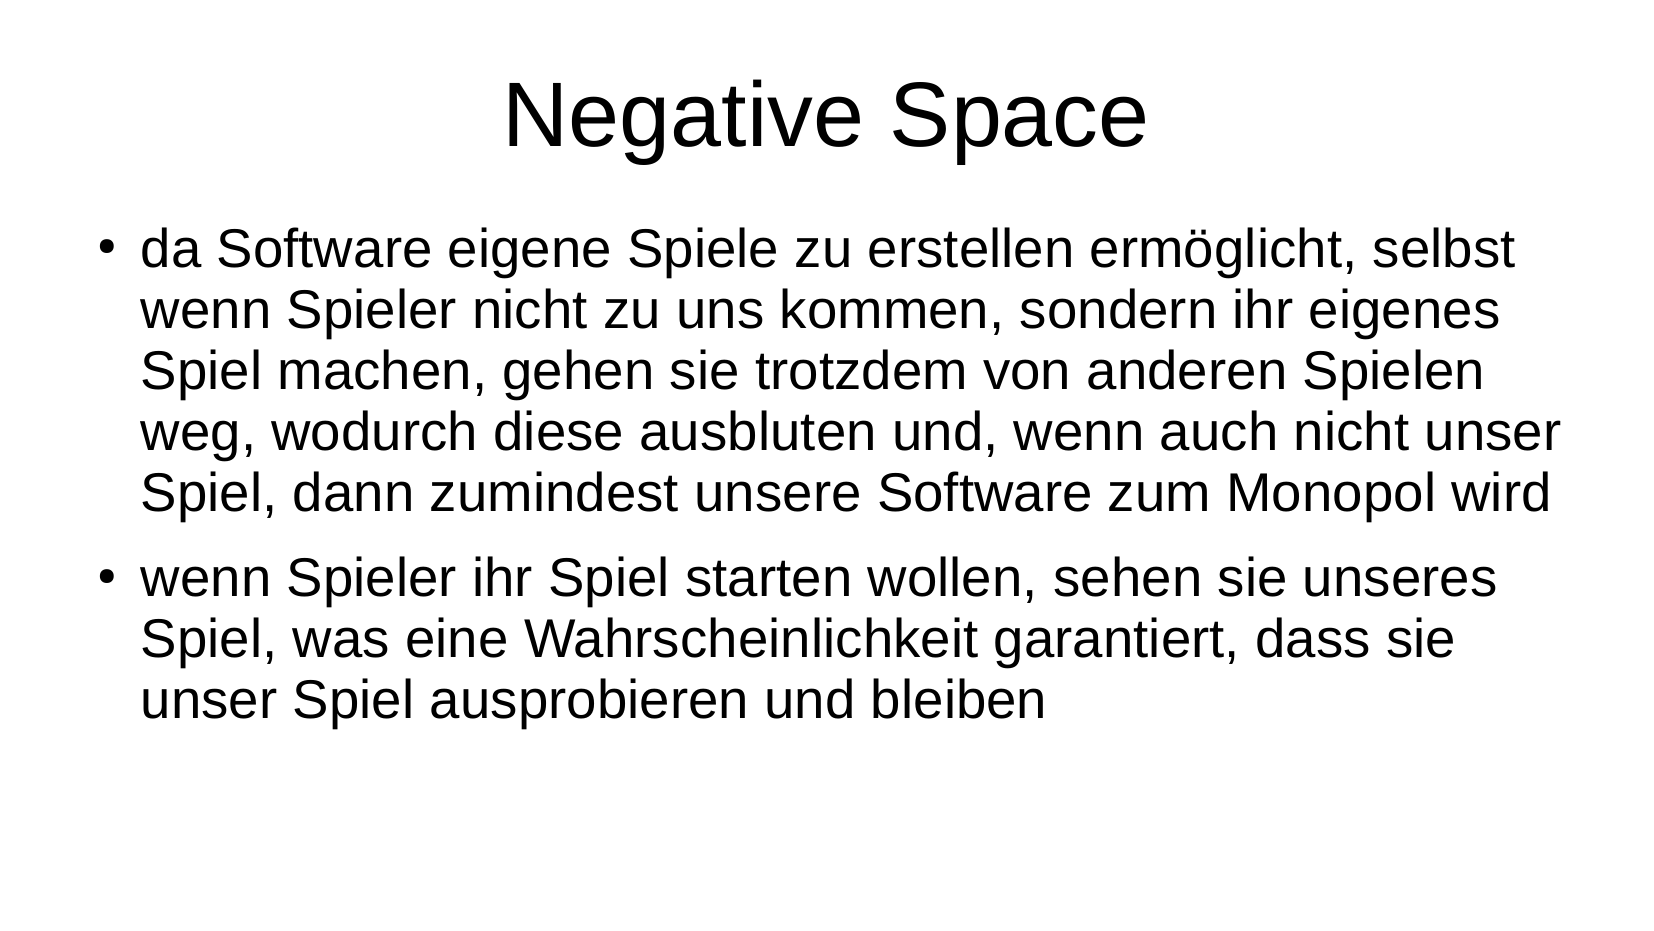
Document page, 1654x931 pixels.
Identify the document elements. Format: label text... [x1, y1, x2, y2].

title Negative Space [82, 37, 1571, 193]
list da Software eigene Spiele zu erstellen ermöglicht, selbst wenn Spieler nicht zu uns kommen, sondern ihr eigenes Spiel machen, gehen sie trotzdem von anderen Spielen weg, wodurch diese ausbluten und, wenn auch nicht unser Spiel, dann zumindest unsere Software zum Monopol wird wenn Spieler ihr Spiel starten wollen, sehen sie unseres Spiel, was eine Wahrscheinlichkeit garantiert, dass sie unser Spiel ausprobieren und bleiben [82, 217, 1571, 758]
